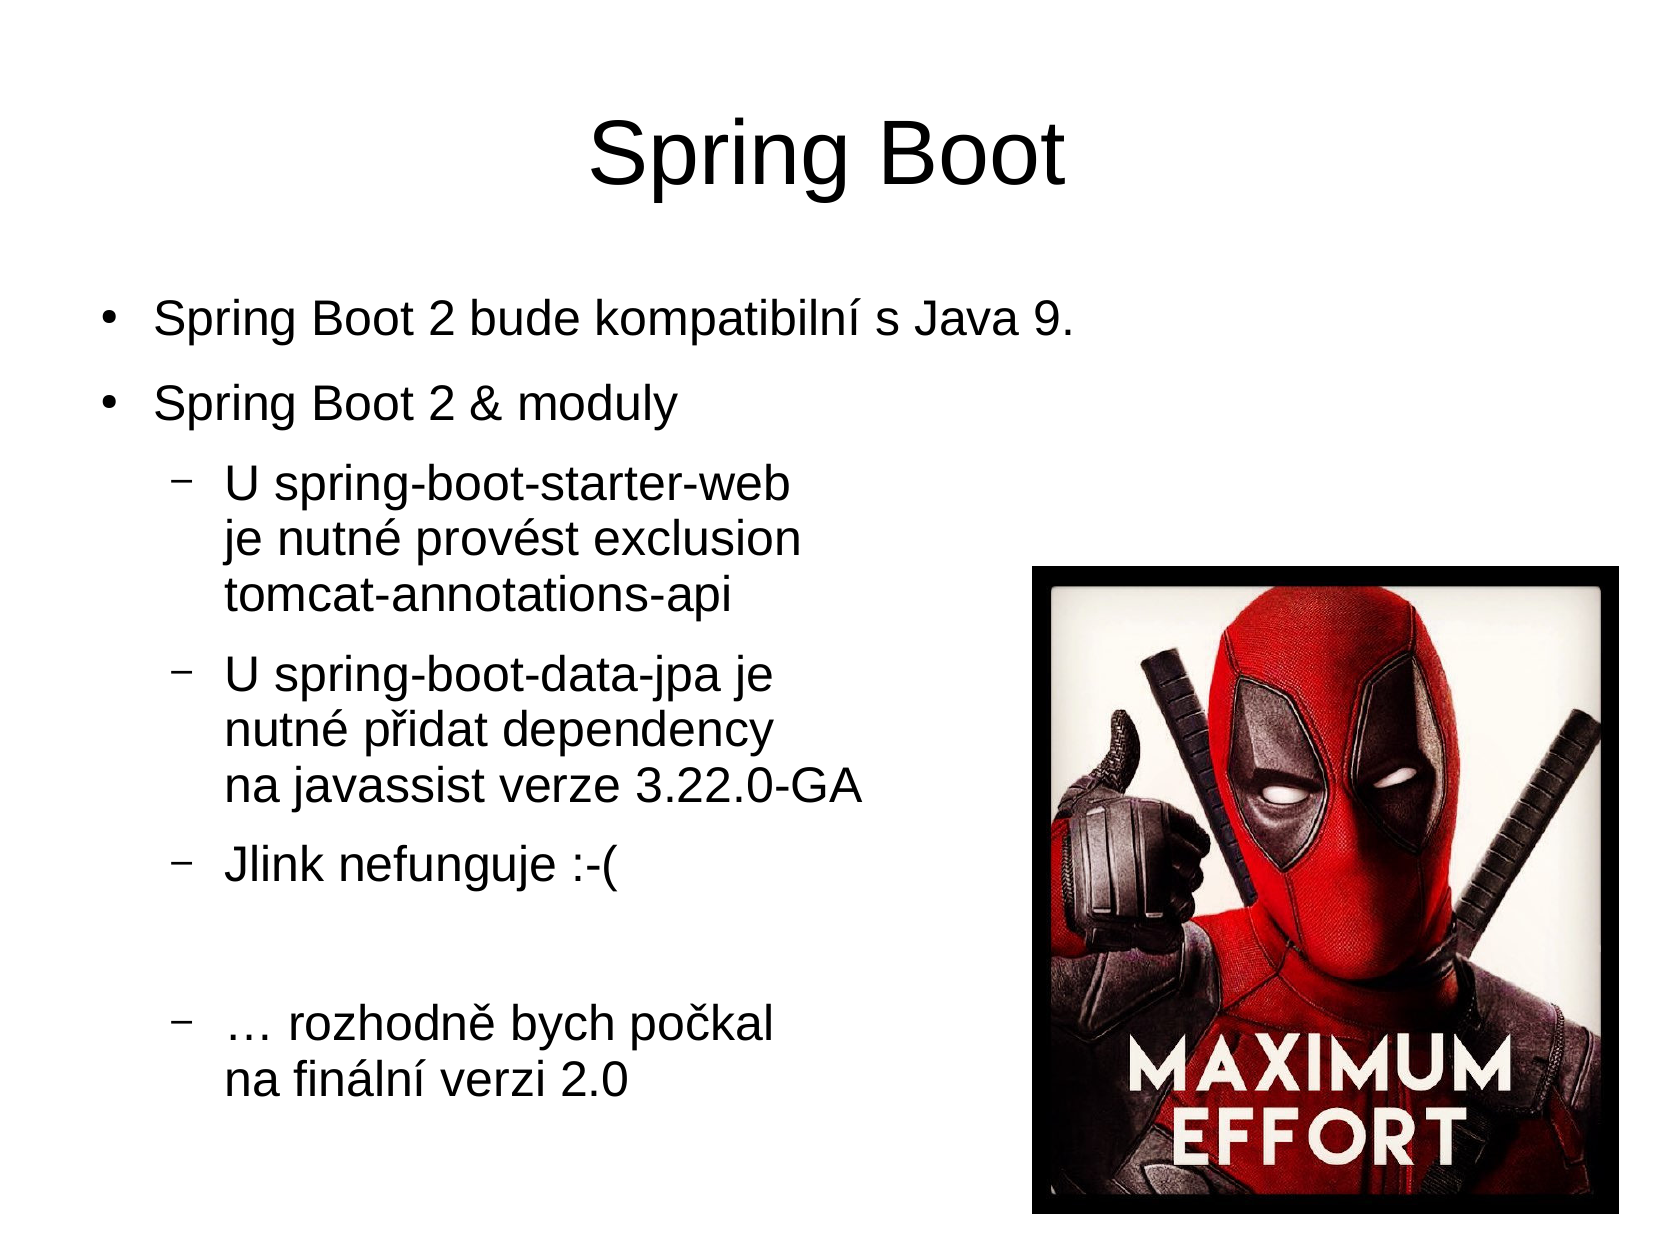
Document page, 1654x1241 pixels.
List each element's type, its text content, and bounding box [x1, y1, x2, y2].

list Spring Boot 2 bude kompatibilní s Java 9. Spring Boot 2 & moduly U spring-boot-starter-web je nutné provést exclusion tomcat-annotations-api U spring-boot-data-jpa je nutné přidat dependency na javassist verze 3.22.0-GA Jlink nefunguje :-( … rozhodně bych počkal na finální verzi 2.0 [82, 290, 1571, 1217]
picture [1032, 566, 1619, 1214]
title Spring Boot [82, 49, 1571, 257]
